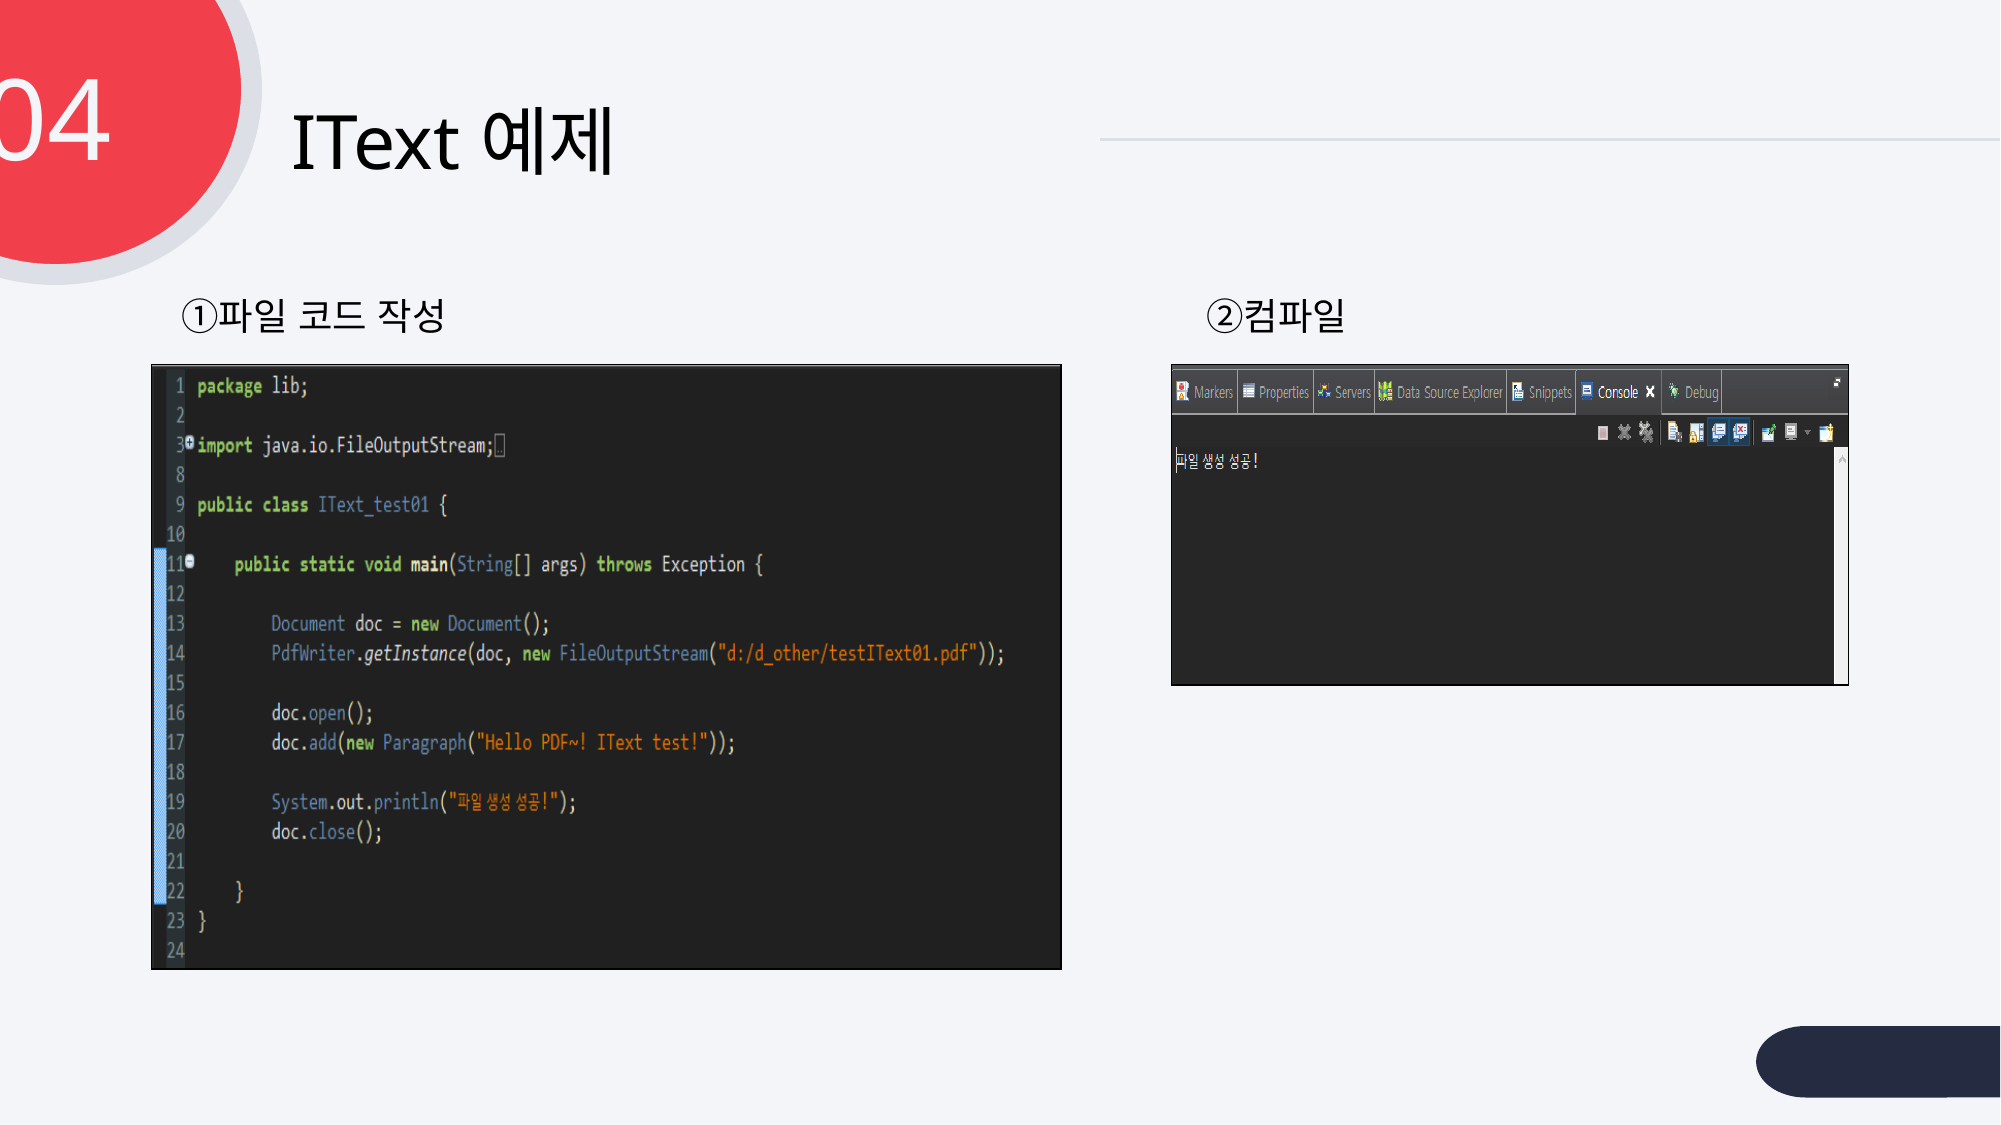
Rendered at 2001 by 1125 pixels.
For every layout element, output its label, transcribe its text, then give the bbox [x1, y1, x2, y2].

list 04 [0, 47, 167, 186]
text_box ①파일 코드 작성 [166, 279, 976, 354]
picture [152, 365, 1061, 969]
picture [1172, 365, 1848, 685]
text_box ②컴파일 [1191, 279, 2000, 354]
title IText 예제 [290, 89, 1100, 191]
